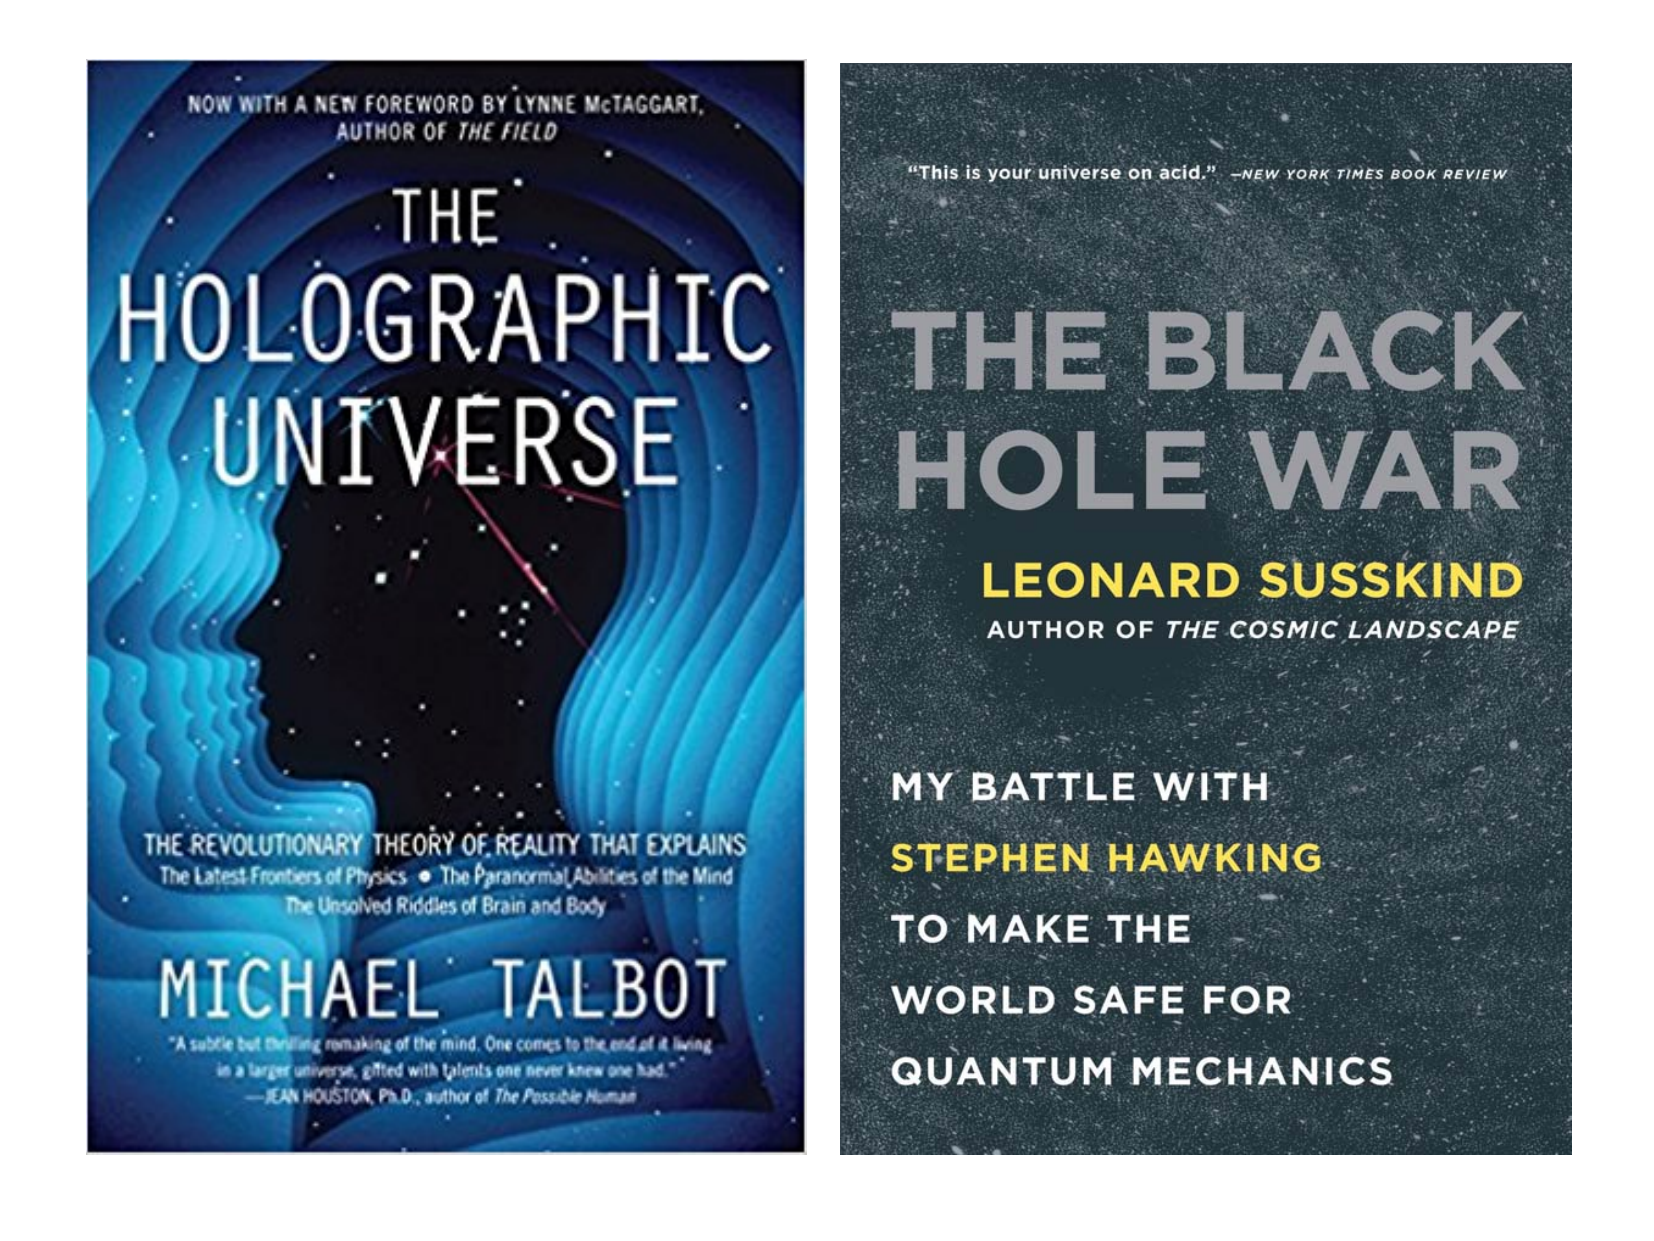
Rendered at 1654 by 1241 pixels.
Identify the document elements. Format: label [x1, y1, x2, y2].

picture [86, 59, 807, 1156]
picture [840, 63, 1572, 1156]
